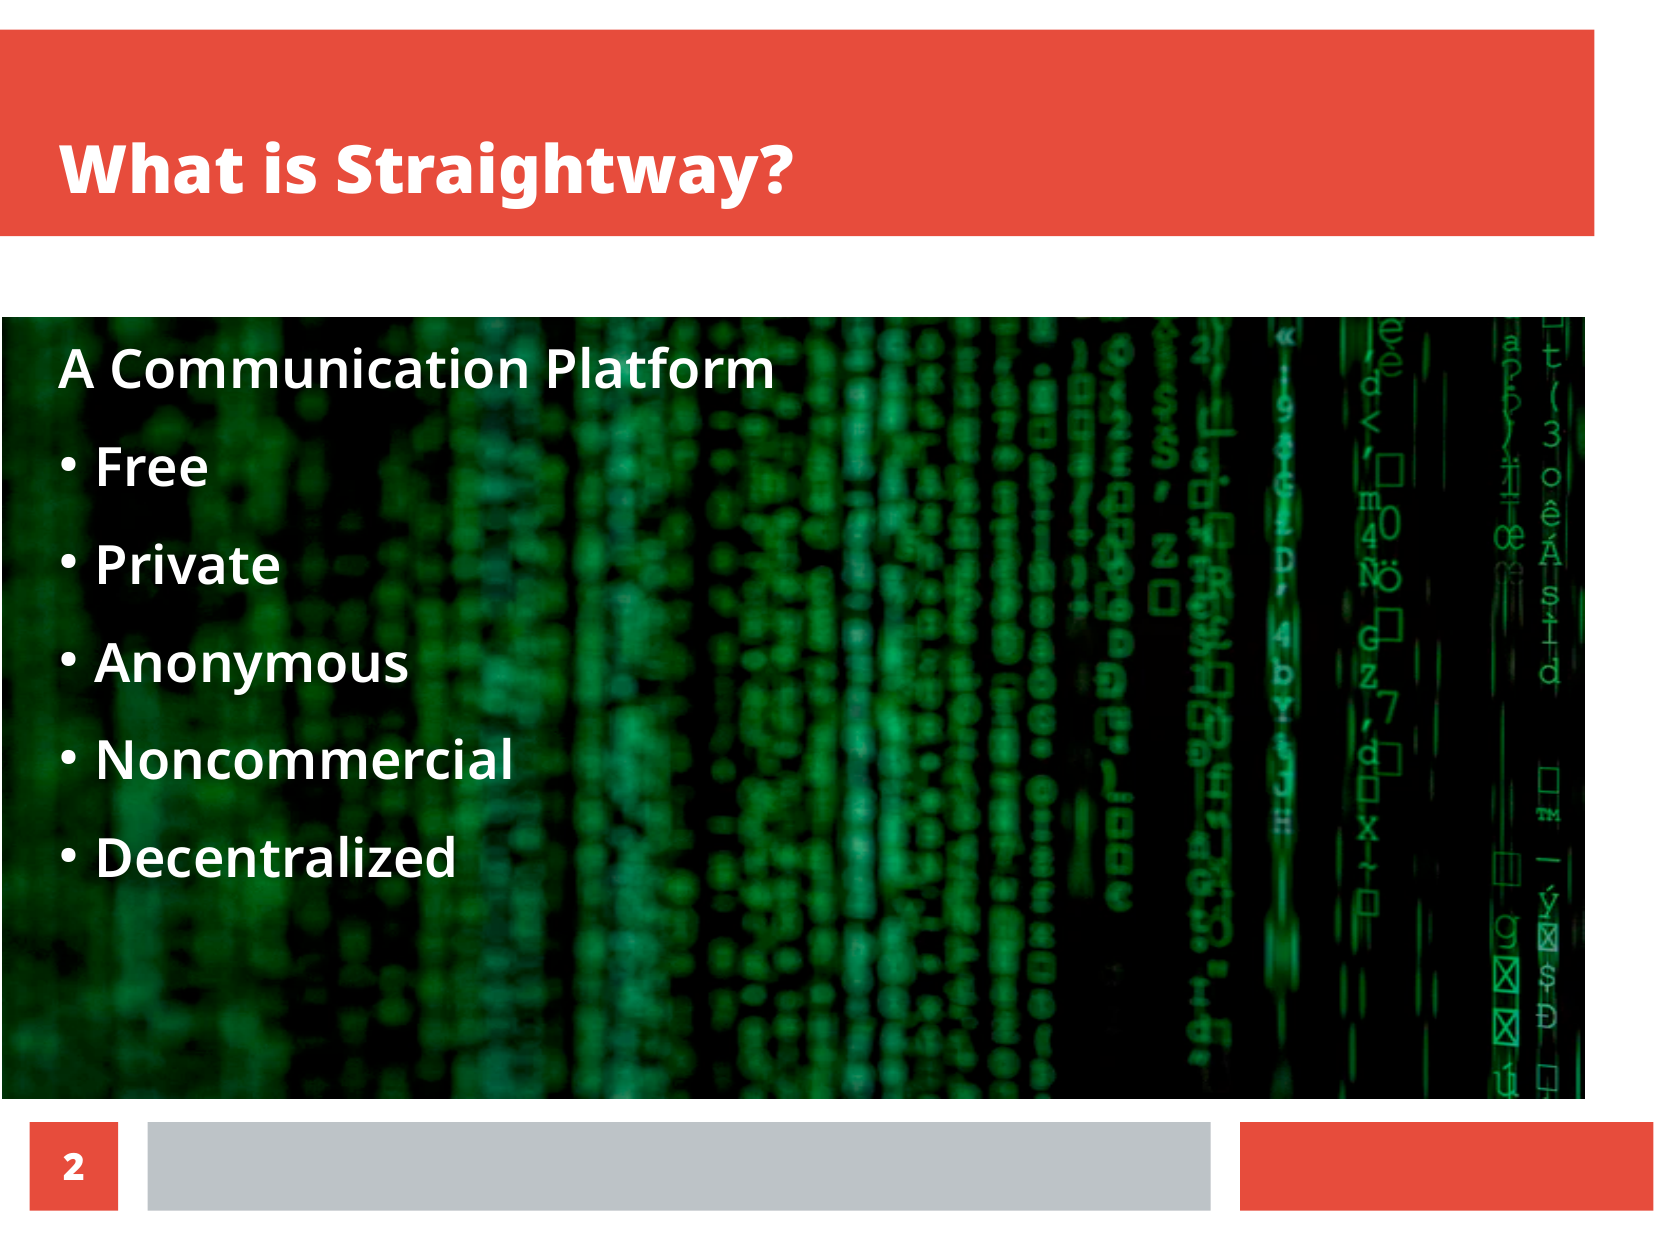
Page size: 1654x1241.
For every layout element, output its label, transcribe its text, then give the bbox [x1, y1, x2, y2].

list A Communication Platform Free Private Anonymous Noncommercial Decentralized [59, 330, 1565, 1099]
title What is Straightway? [59, 64, 1595, 213]
picture [2, 317, 1585, 1099]
